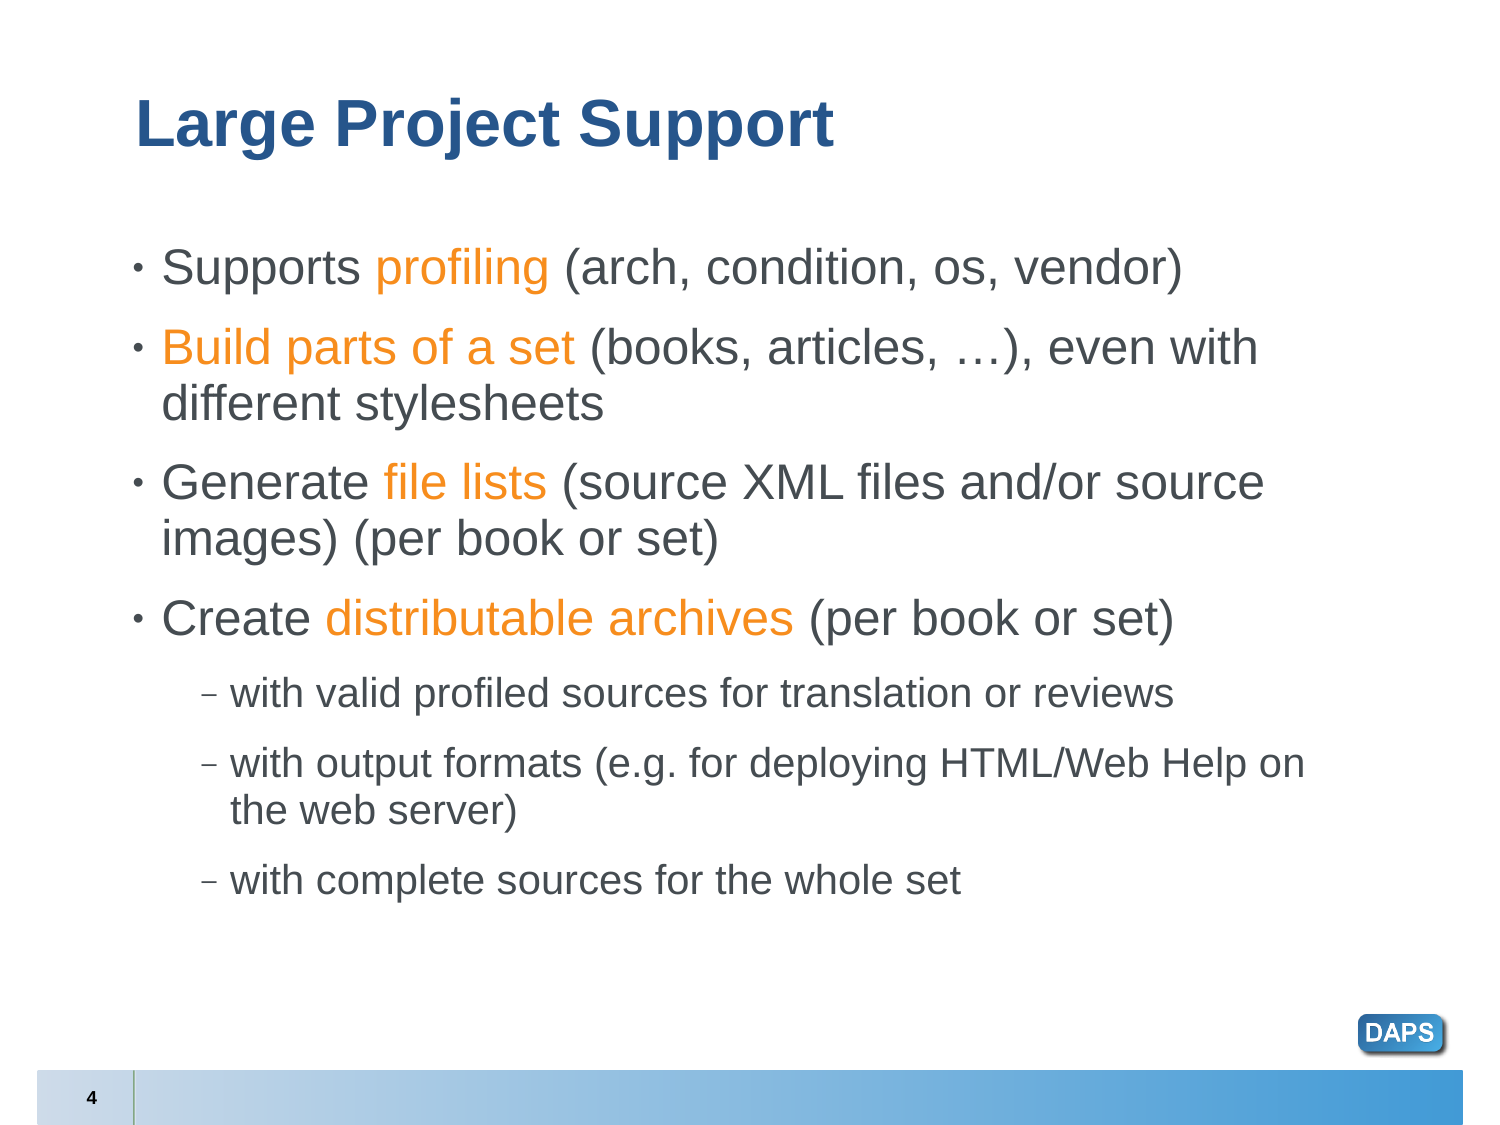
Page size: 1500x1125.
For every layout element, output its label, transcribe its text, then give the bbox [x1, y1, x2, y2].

picture [1355, 1011, 1452, 1061]
title Large Project Support [135, 41, 1372, 204]
list Supports profiling (arch, condition, os, vendor) Build parts of a set (books, articles, …), even with different stylesheets Generate file lists (source XML files and/or source images) (per book or set) Create distributable archives (per book or set) with valid profiled sources for translation or reviews with output formats (e.g. for deploying HTML/Web Help on the web server) with complete sources for the whole set [132, 239, 1369, 982]
